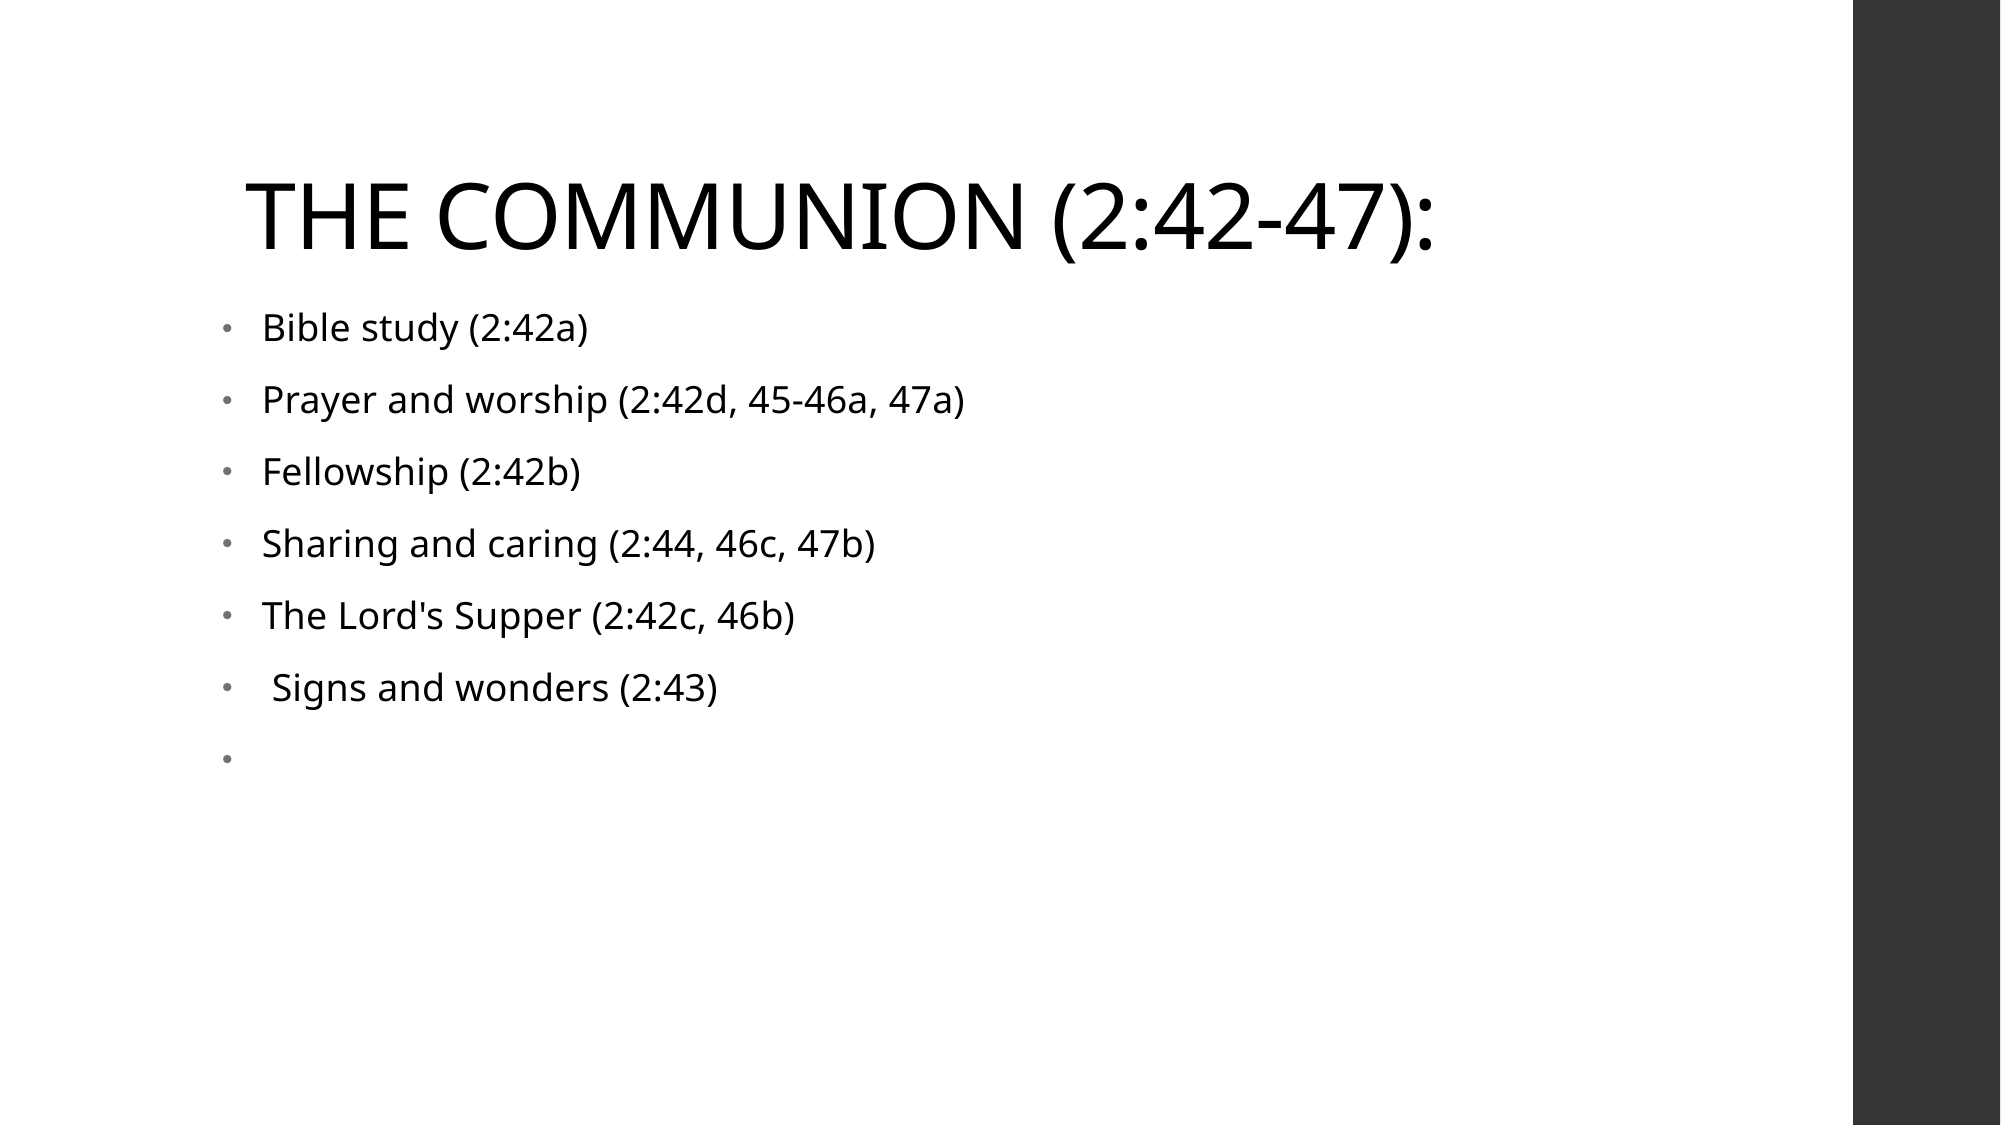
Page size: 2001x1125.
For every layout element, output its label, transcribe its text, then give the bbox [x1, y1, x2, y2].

list Bible study (2:42a) Prayer and worship (2:42d, 45-46a, 47a) Fellowship (2:42b) Sharing and caring (2:44, 46c, 47b) The Lord's Supper (2:42c, 46b) Signs and wonders (2:43) [206, 299, 1617, 1014]
title THE COMMUNION (2:42-47): [206, 60, 1797, 278]
